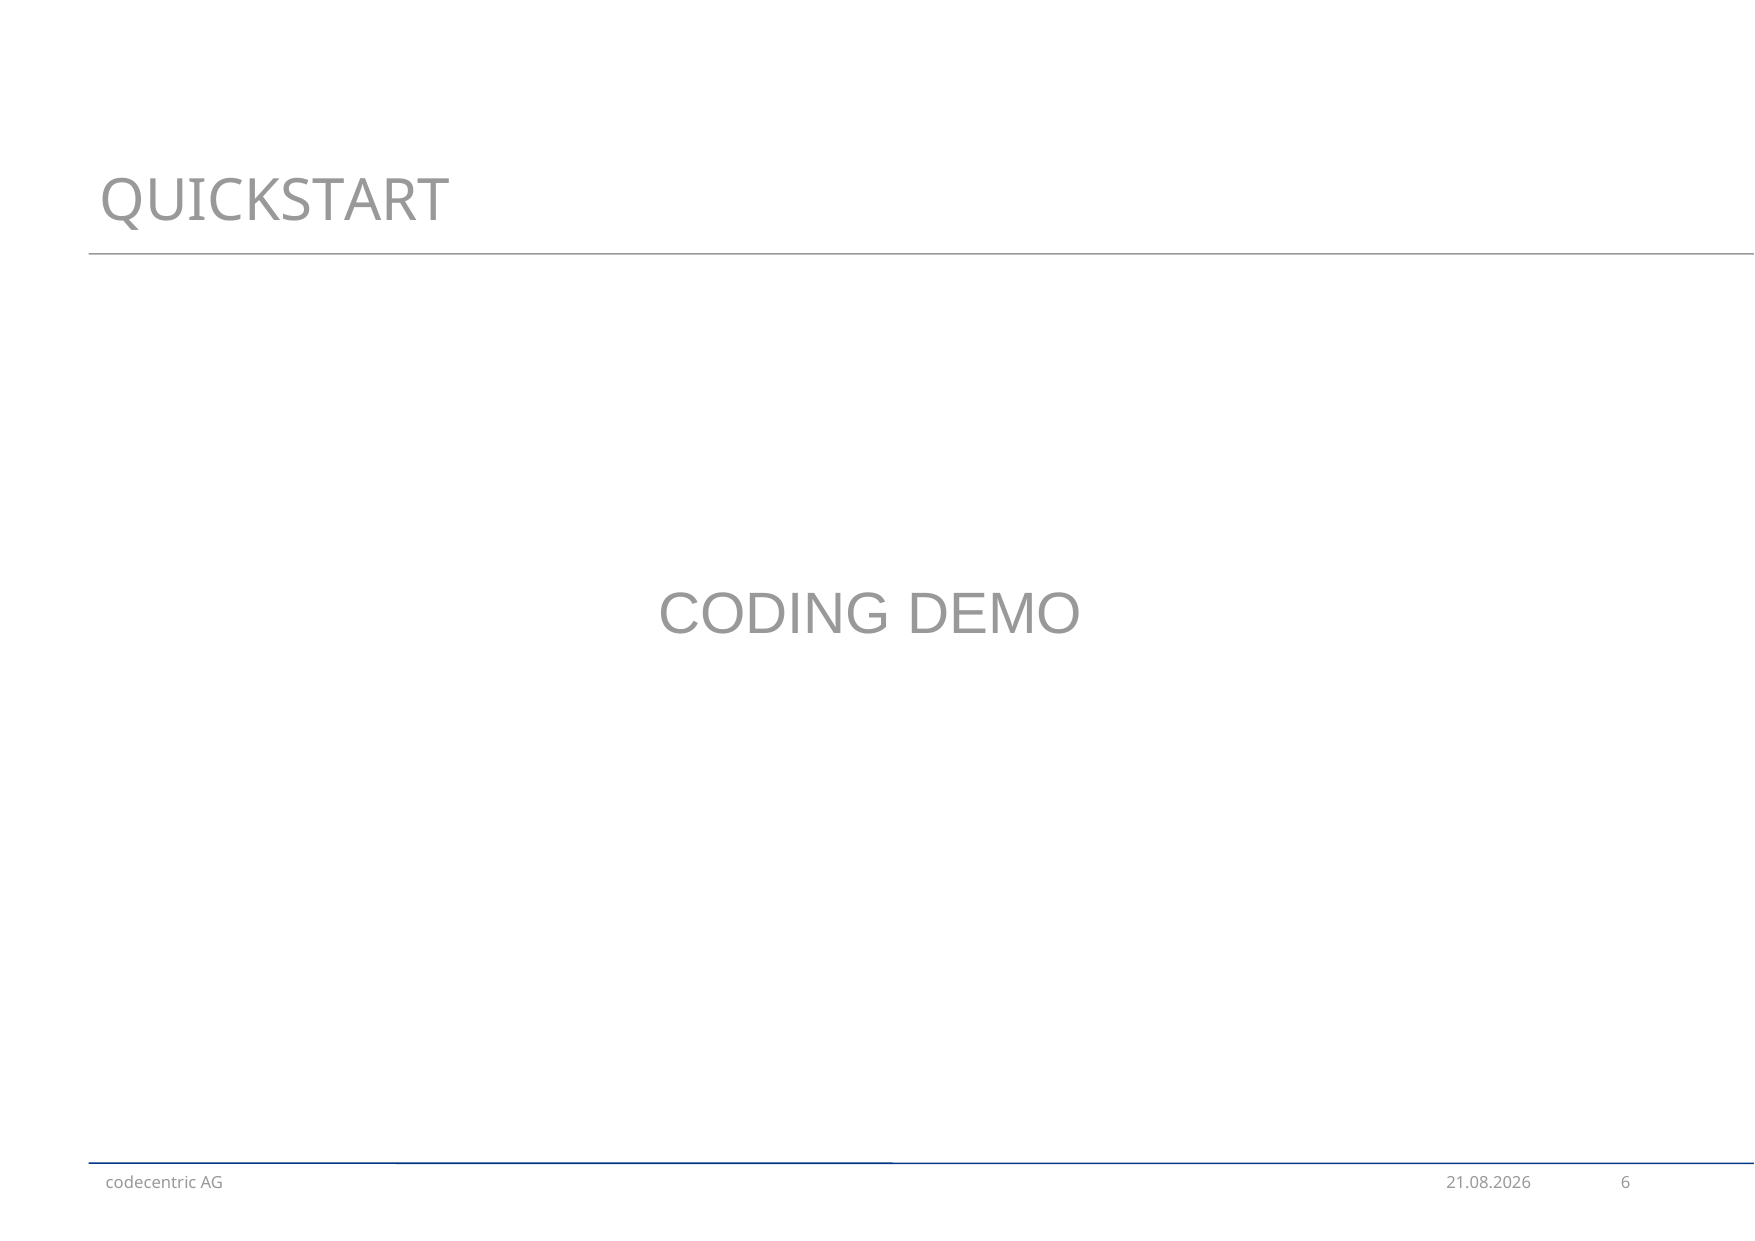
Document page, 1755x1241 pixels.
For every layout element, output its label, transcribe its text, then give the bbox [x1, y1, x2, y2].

title QuickStart [82, 153, 1695, 223]
text_box 23.02.2013 [1429, 1163, 1603, 1219]
text_box Coding DEMO [628, 560, 1103, 662]
text_box [1603, 1163, 1697, 1219]
